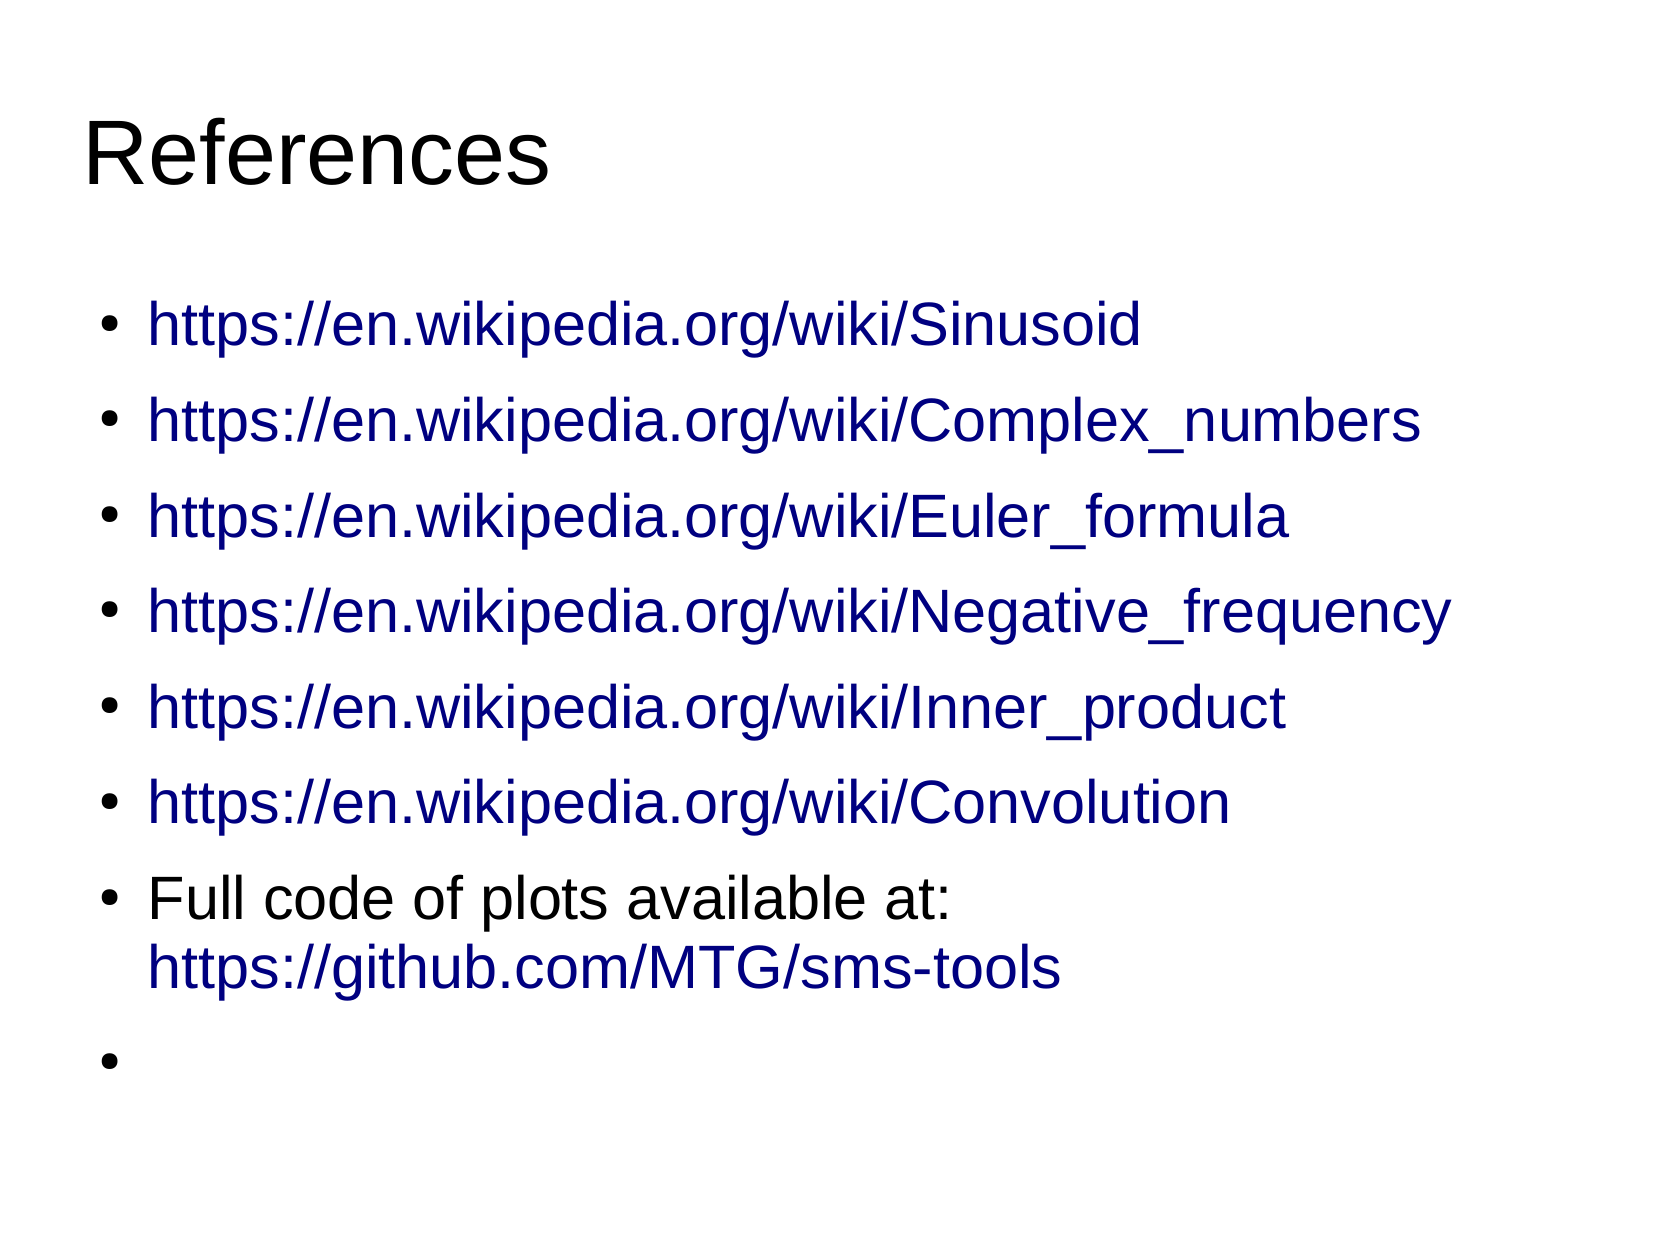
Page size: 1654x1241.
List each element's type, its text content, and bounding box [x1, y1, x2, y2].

list https://en.wikipedia.org/wiki/Sinusoid https://en.wikipedia.org/wiki/Complex_numbers https://en.wikipedia.org/wiki/Euler_formula https://en.wikipedia.org/wiki/Negative_frequency https://en.wikipedia.org/wiki/Inner_product https://en.wikipedia.org/wiki/Convolution Full code of plots available at:https://github.com/MTG/sms-tools [82, 290, 1571, 1010]
title References [82, 49, 1571, 257]
